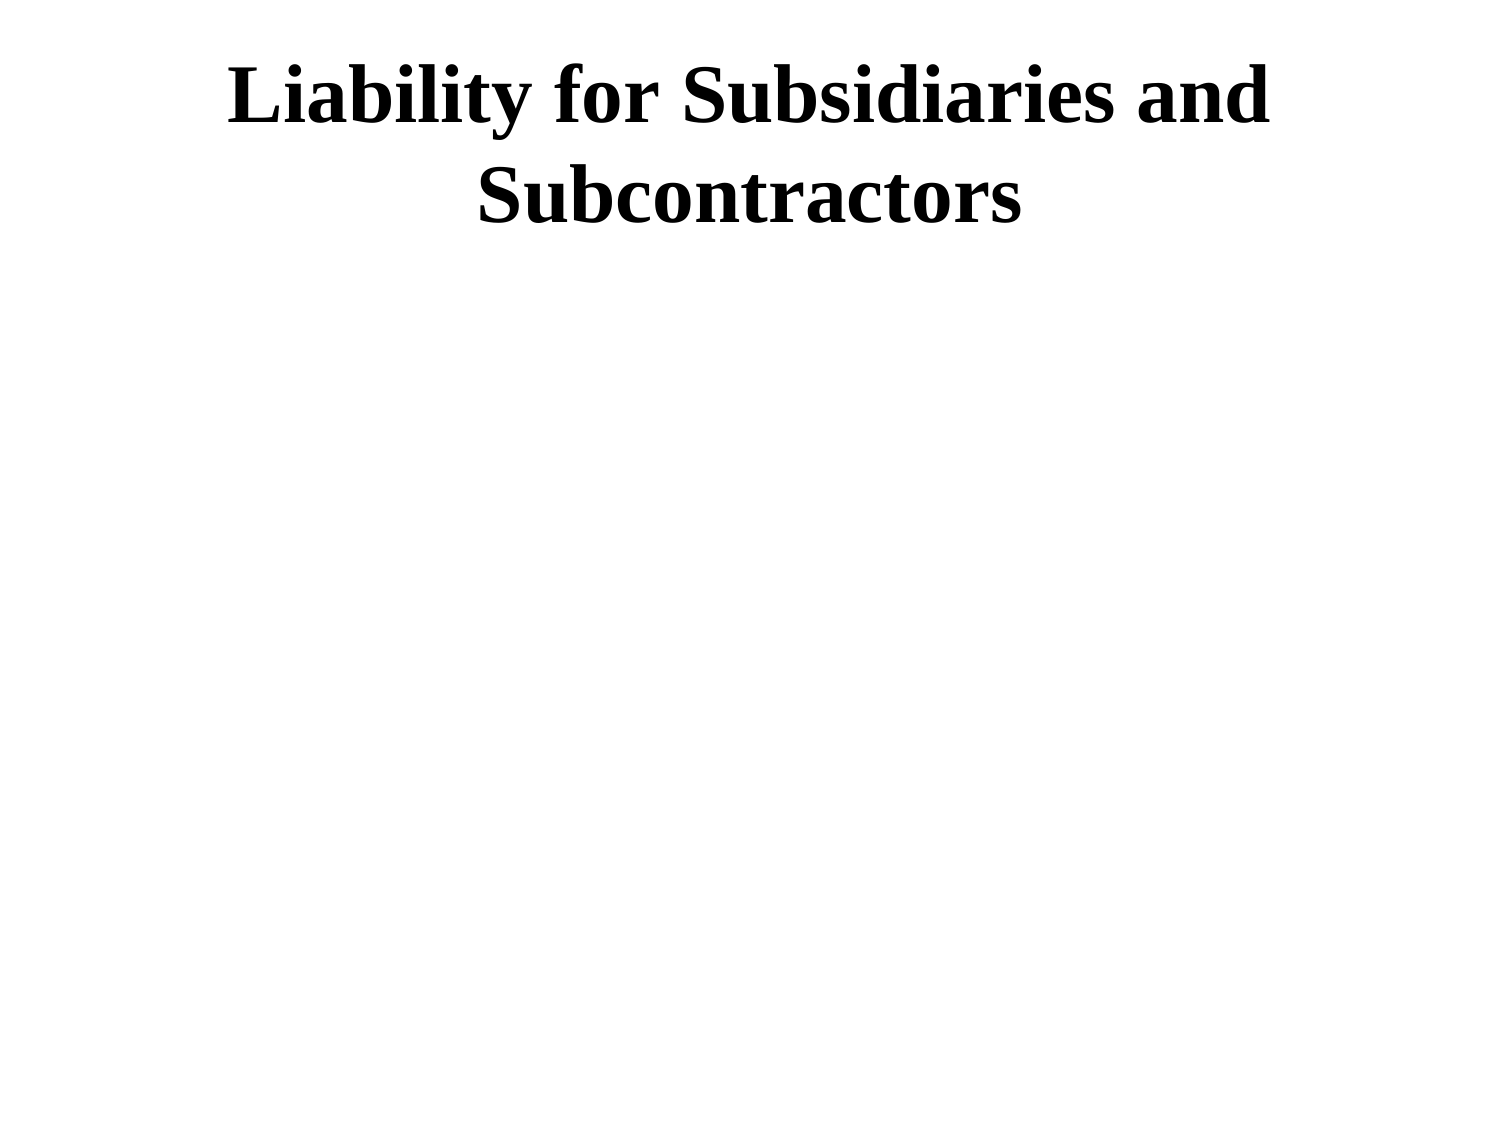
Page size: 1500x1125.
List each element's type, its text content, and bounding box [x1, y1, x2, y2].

title Liability for Subsidiaries and Subcontractors [75, 45, 1426, 233]
